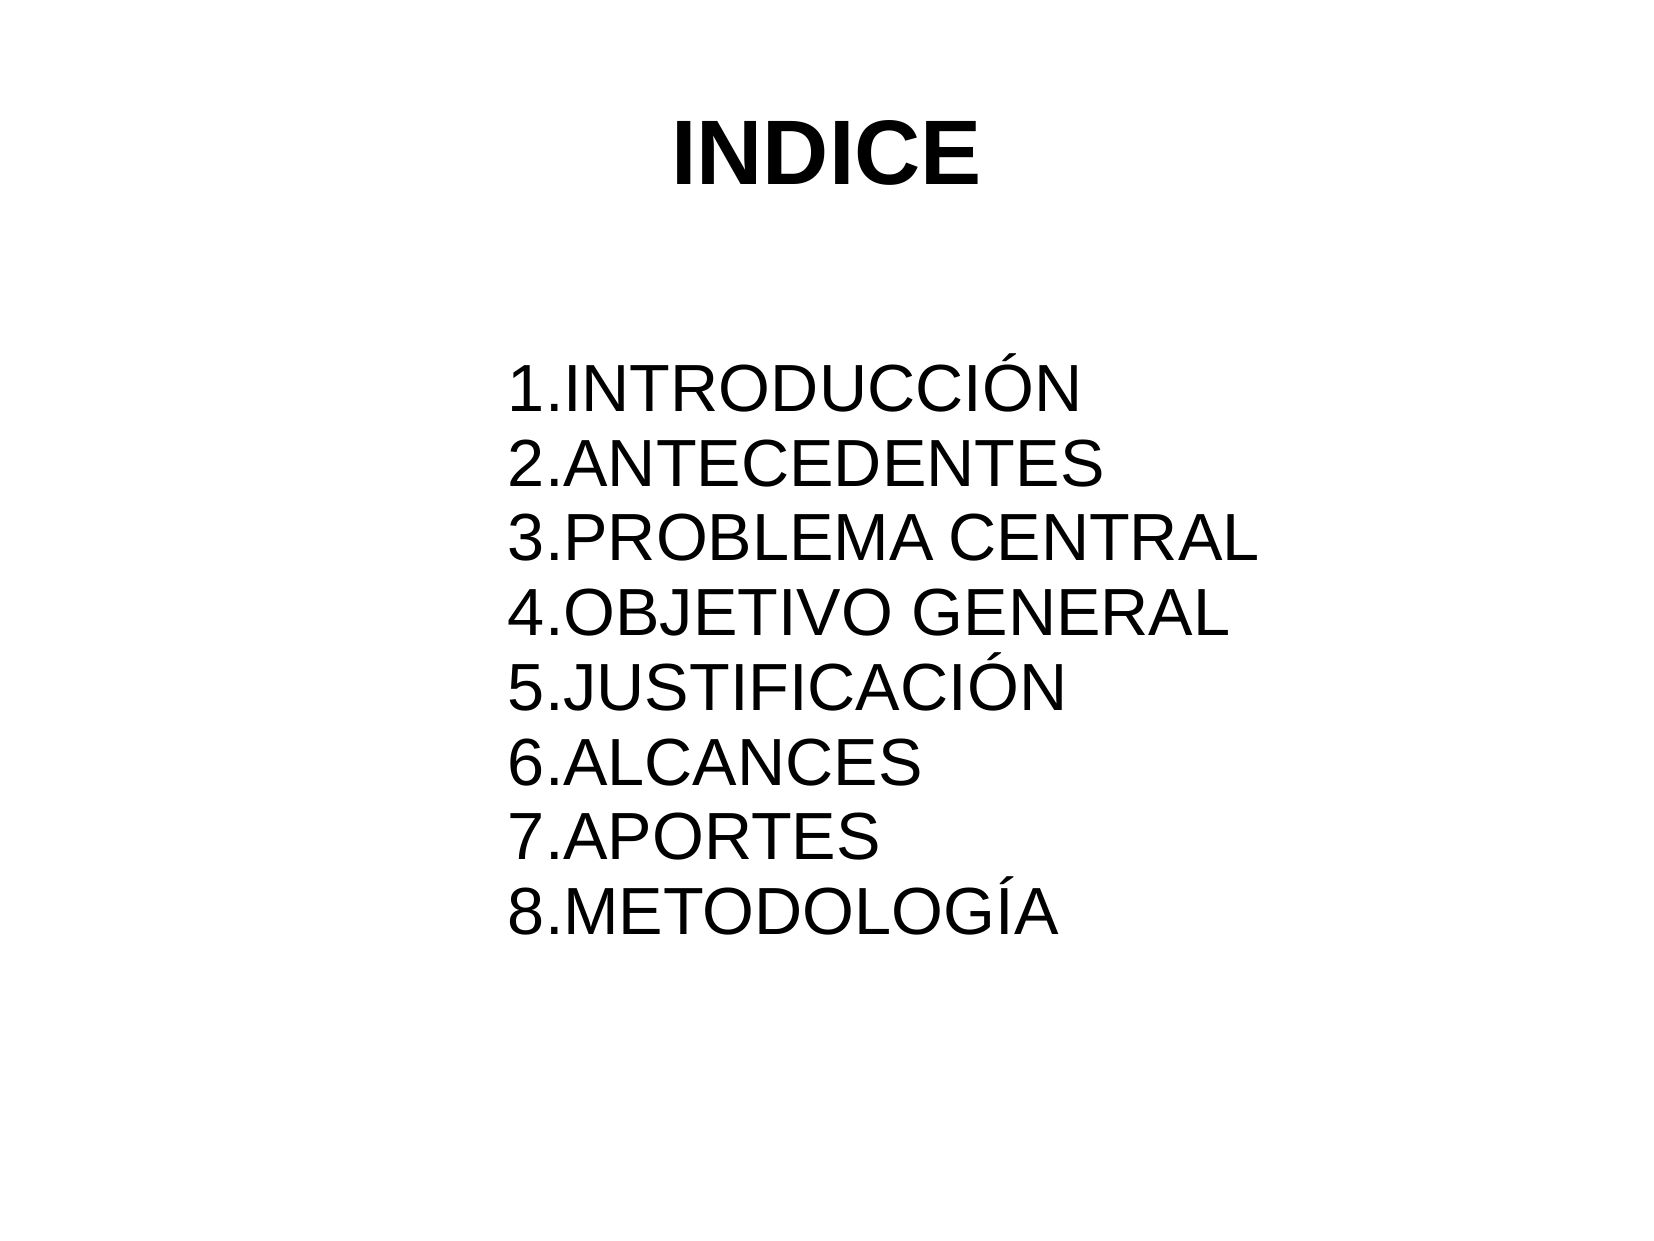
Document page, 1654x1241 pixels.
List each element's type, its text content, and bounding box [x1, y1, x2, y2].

subtitle INTRODUCCIÓN ANTECEDENTES PROBLEMA CENTRAL OBJETIVO GENERAL JUSTIFICACIÓN ALCANCES APORTES METODOLOGÍA [507, 290, 1312, 1010]
title INDICE [82, 49, 1571, 257]
